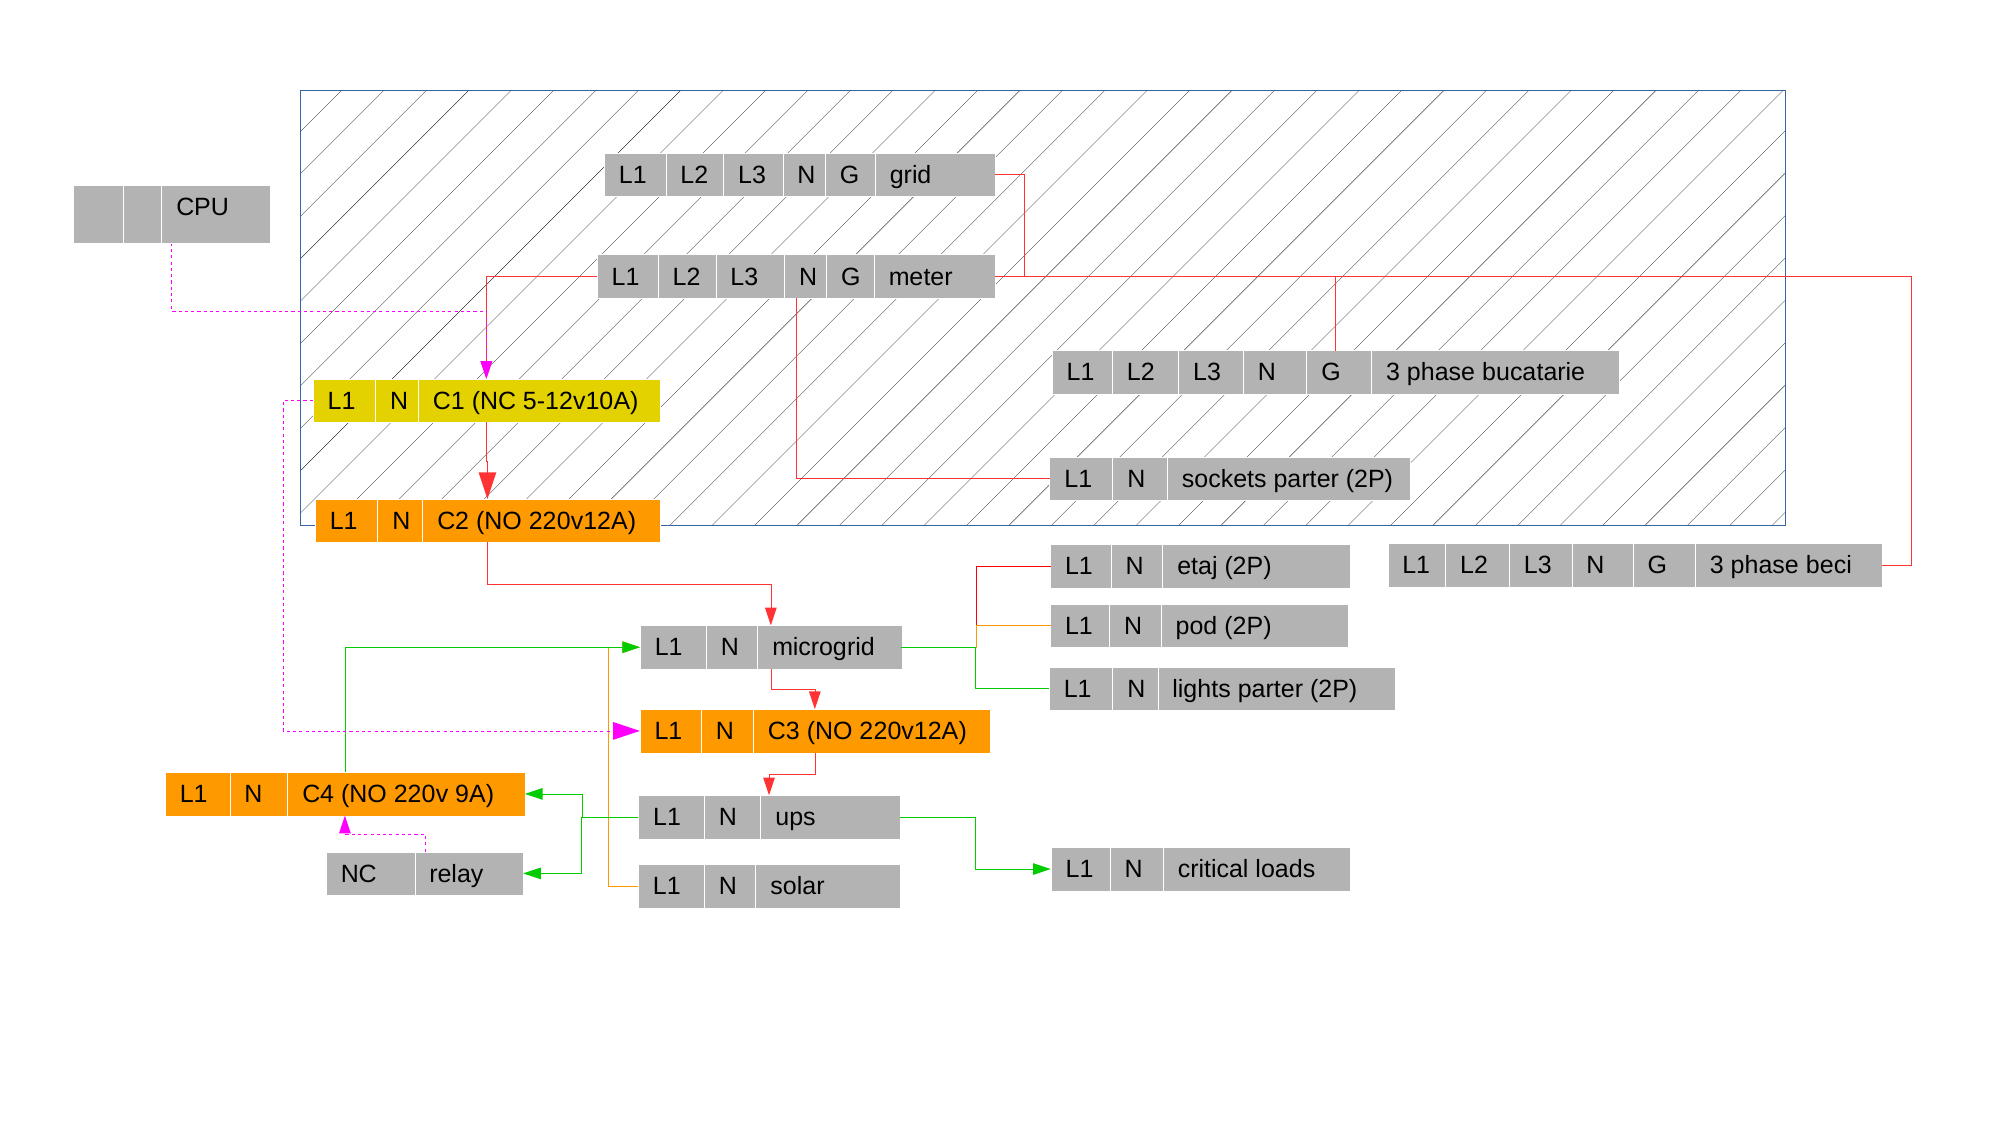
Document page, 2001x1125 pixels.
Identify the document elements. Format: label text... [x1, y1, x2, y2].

table_header N [1244, 351, 1306, 394]
table_header L1 [641, 710, 701, 753]
table_header L2 [1446, 544, 1509, 587]
table_header C3 (NO 220v12A) [754, 710, 990, 753]
table_header N [231, 773, 287, 816]
table_header L3 [1510, 544, 1572, 587]
table_header L1 [1052, 848, 1110, 891]
table_header L1 [1389, 544, 1445, 587]
table_header critical loads [1164, 848, 1350, 891]
table_header N [705, 796, 760, 839]
table_header G [1634, 544, 1695, 587]
table_header G [827, 255, 874, 298]
table_header N [1111, 848, 1163, 891]
table_header L3 [724, 154, 783, 196]
table_header lights parter (2P) [1159, 668, 1395, 710]
table_header etaj (2P) [1163, 545, 1350, 588]
table_header G [1307, 351, 1371, 394]
table_header grid [876, 154, 995, 196]
table_header N [784, 154, 825, 196]
table_header G [826, 154, 875, 196]
table_header N [1573, 544, 1633, 587]
table_header L1 [1053, 351, 1112, 394]
table_header N [702, 710, 753, 753]
table_header C2 (NO 220v12A) [423, 500, 660, 542]
table_header 3 phase bucatarie [1372, 351, 1619, 394]
table_header sockets parter (2P) [1168, 458, 1410, 500]
table_header N [707, 626, 757, 669]
table_header L1 [1051, 605, 1109, 647]
table_header 3 phase beci [1696, 544, 1882, 587]
table_header L1 [641, 626, 706, 669]
table_header L1 [314, 380, 375, 422]
table_header N [376, 380, 418, 422]
table_header L2 [1113, 351, 1178, 394]
table_header C4 (NO 220v 9A) [288, 773, 525, 816]
table_header N [1113, 668, 1158, 710]
text_box [300, 90, 1786, 526]
table_header N [1113, 458, 1167, 500]
table_header N [1110, 605, 1161, 647]
table_header C1 (NC 5-12v10A) [419, 380, 660, 422]
text_box [487, 277, 1786, 526]
table_header L3 [1179, 351, 1243, 394]
table_header L1 [1051, 545, 1111, 588]
table_header N [378, 500, 422, 542]
table_header meter [875, 255, 995, 298]
table_header L1 [639, 796, 704, 839]
table_header microgrid [758, 626, 902, 669]
table_header N [1112, 545, 1162, 588]
table_header [124, 186, 161, 243]
table_header L1 [316, 500, 377, 542]
table_header L1 [605, 154, 666, 196]
table_header [74, 186, 123, 243]
table_header relay [416, 853, 523, 895]
table_header N [785, 255, 826, 298]
table_header pod (2P) [1162, 605, 1348, 647]
table_header CPU [162, 186, 270, 243]
table_header L1 [1050, 458, 1112, 500]
table_header NC [327, 853, 415, 895]
table_header L1 [598, 255, 658, 298]
table_header N [705, 865, 755, 908]
table_header L1 [1050, 668, 1112, 710]
table_header L3 [717, 255, 784, 298]
table_header ups [761, 796, 900, 839]
table_header L2 [667, 154, 723, 196]
table_header L2 [659, 255, 716, 298]
table_header solar [756, 865, 900, 908]
table_header L1 [166, 773, 230, 816]
table_header L1 [639, 865, 704, 908]
